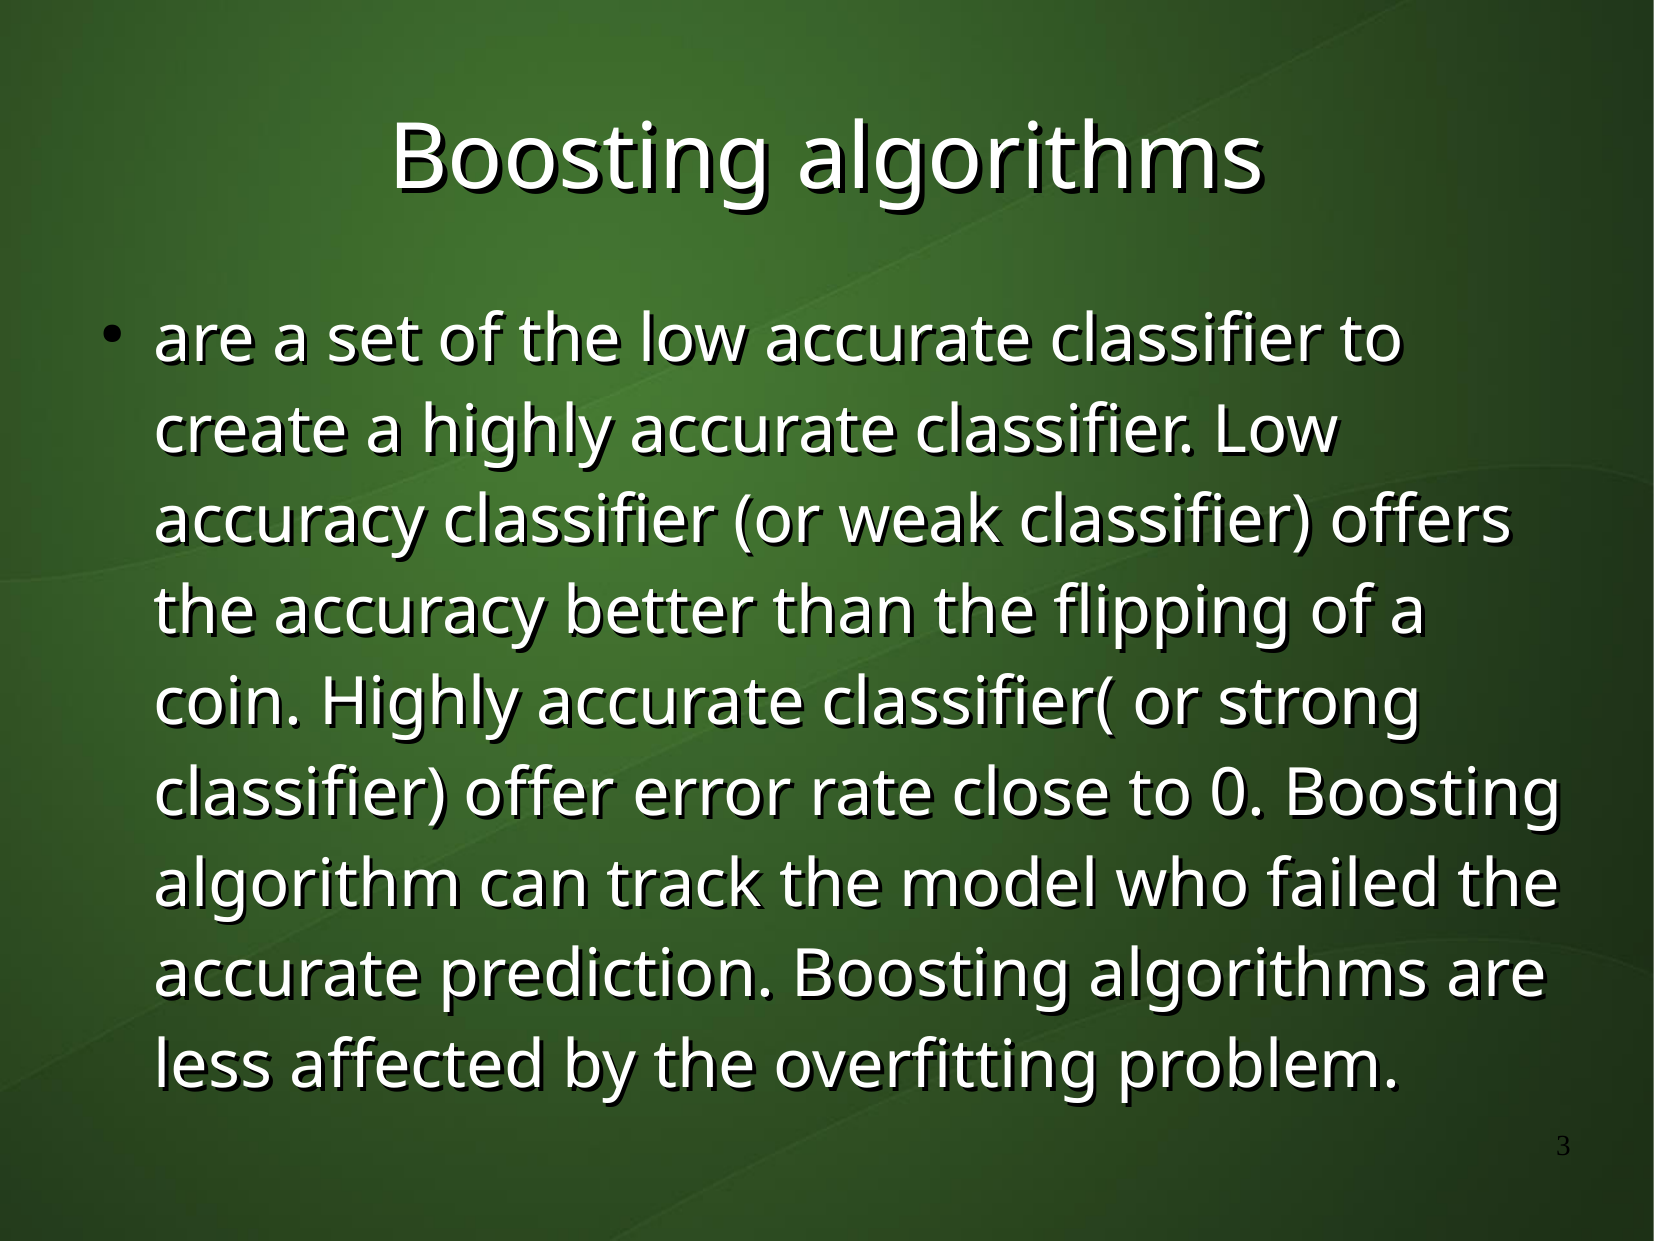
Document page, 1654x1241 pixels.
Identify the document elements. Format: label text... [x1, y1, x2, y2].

title Boosting algorithms [82, 49, 1571, 257]
picture [0, 0, 1654, 1241]
list are a set of the low accurate classifier to create a highly accurate classifier. Low accuracy classifier (or weak classifier) offers the accuracy better than the flipping of a coin. Highly accurate classifier( or strong classifier) offer error rate close to 0. Boosting algorithm can track the model who failed the accurate prediction. Boosting algorithms are less affected by the overfitting problem. [82, 290, 1571, 1069]
